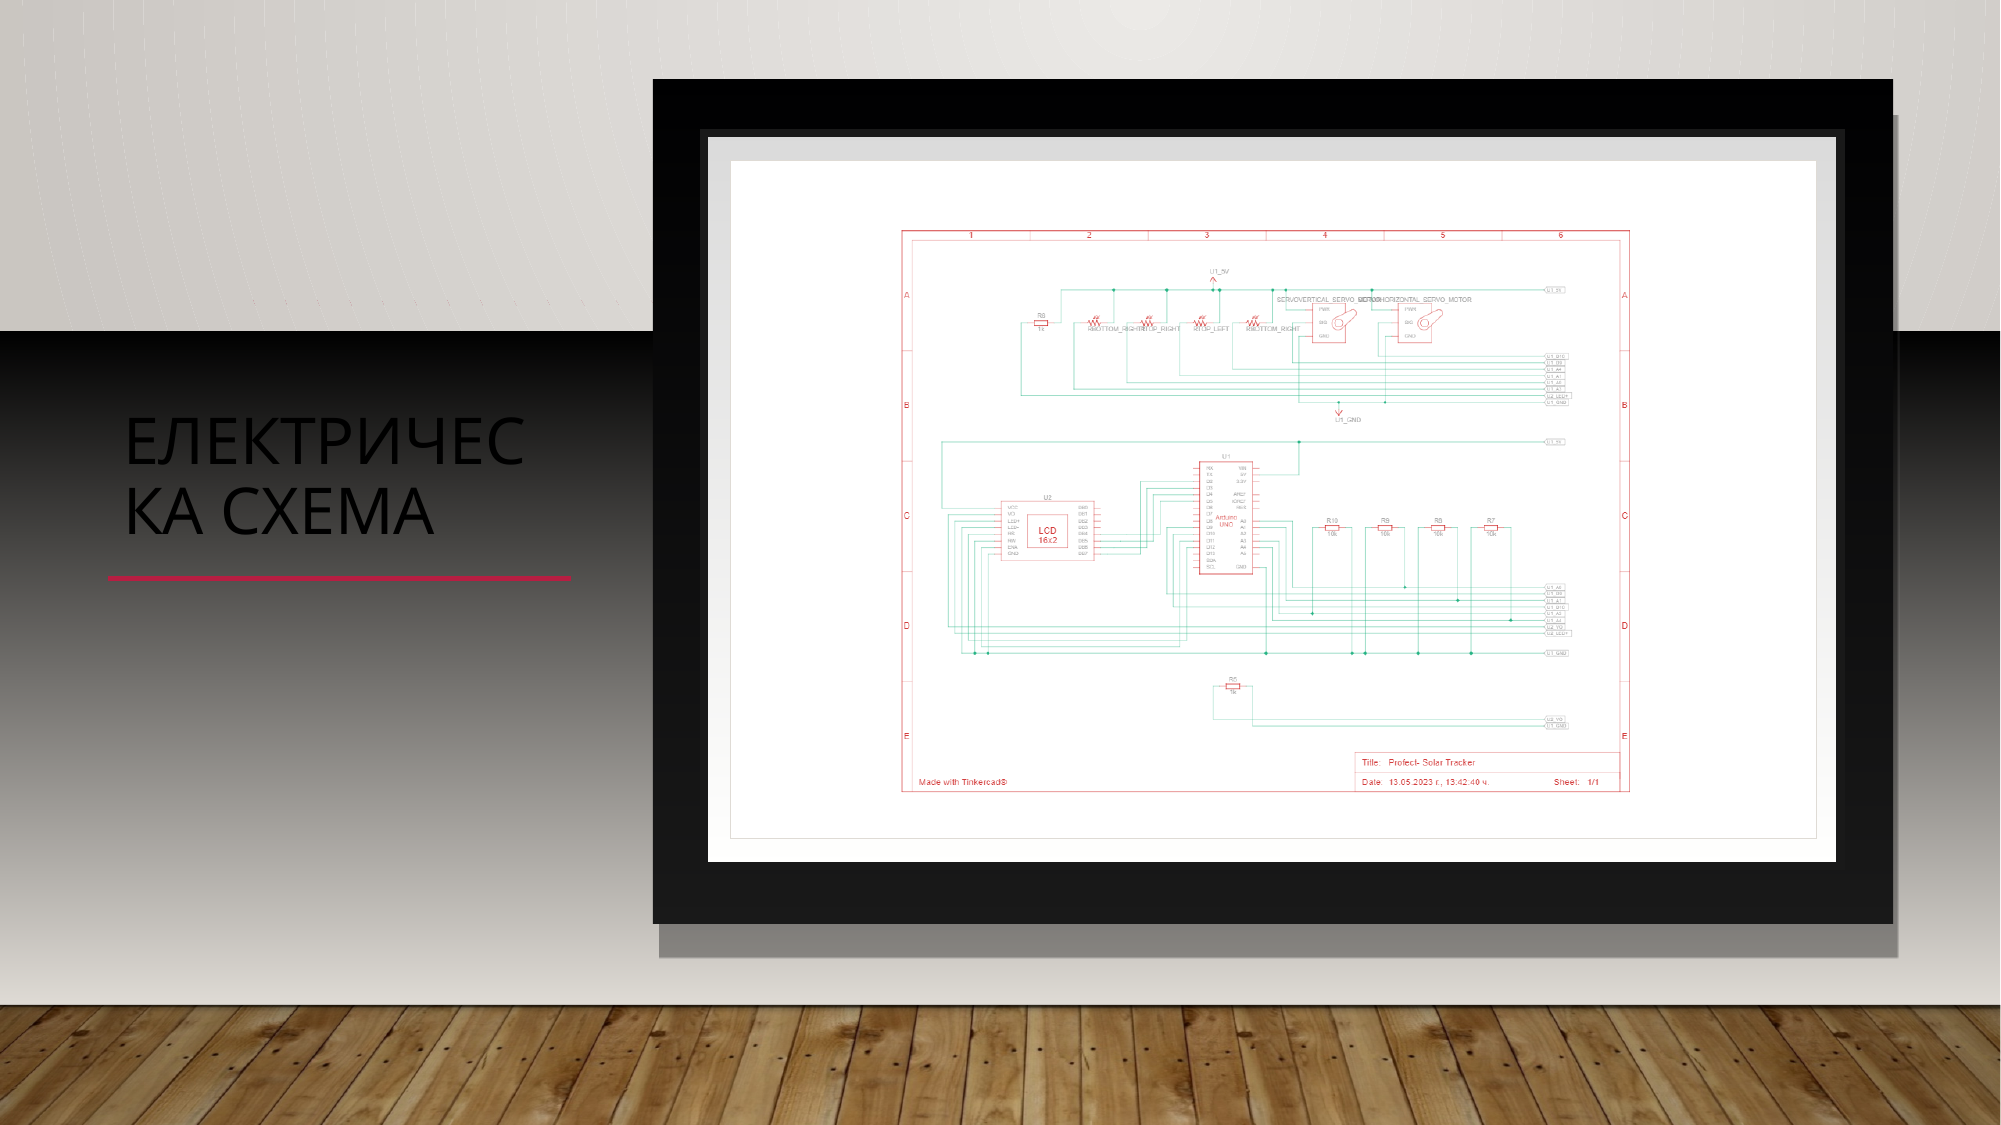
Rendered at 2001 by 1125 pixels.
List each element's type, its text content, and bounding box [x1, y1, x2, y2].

title Електрическа схема [108, 241, 572, 549]
text_box [0, 0, 2000, 1005]
picture [863, 183, 1683, 818]
picture [0, 1005, 2000, 1125]
